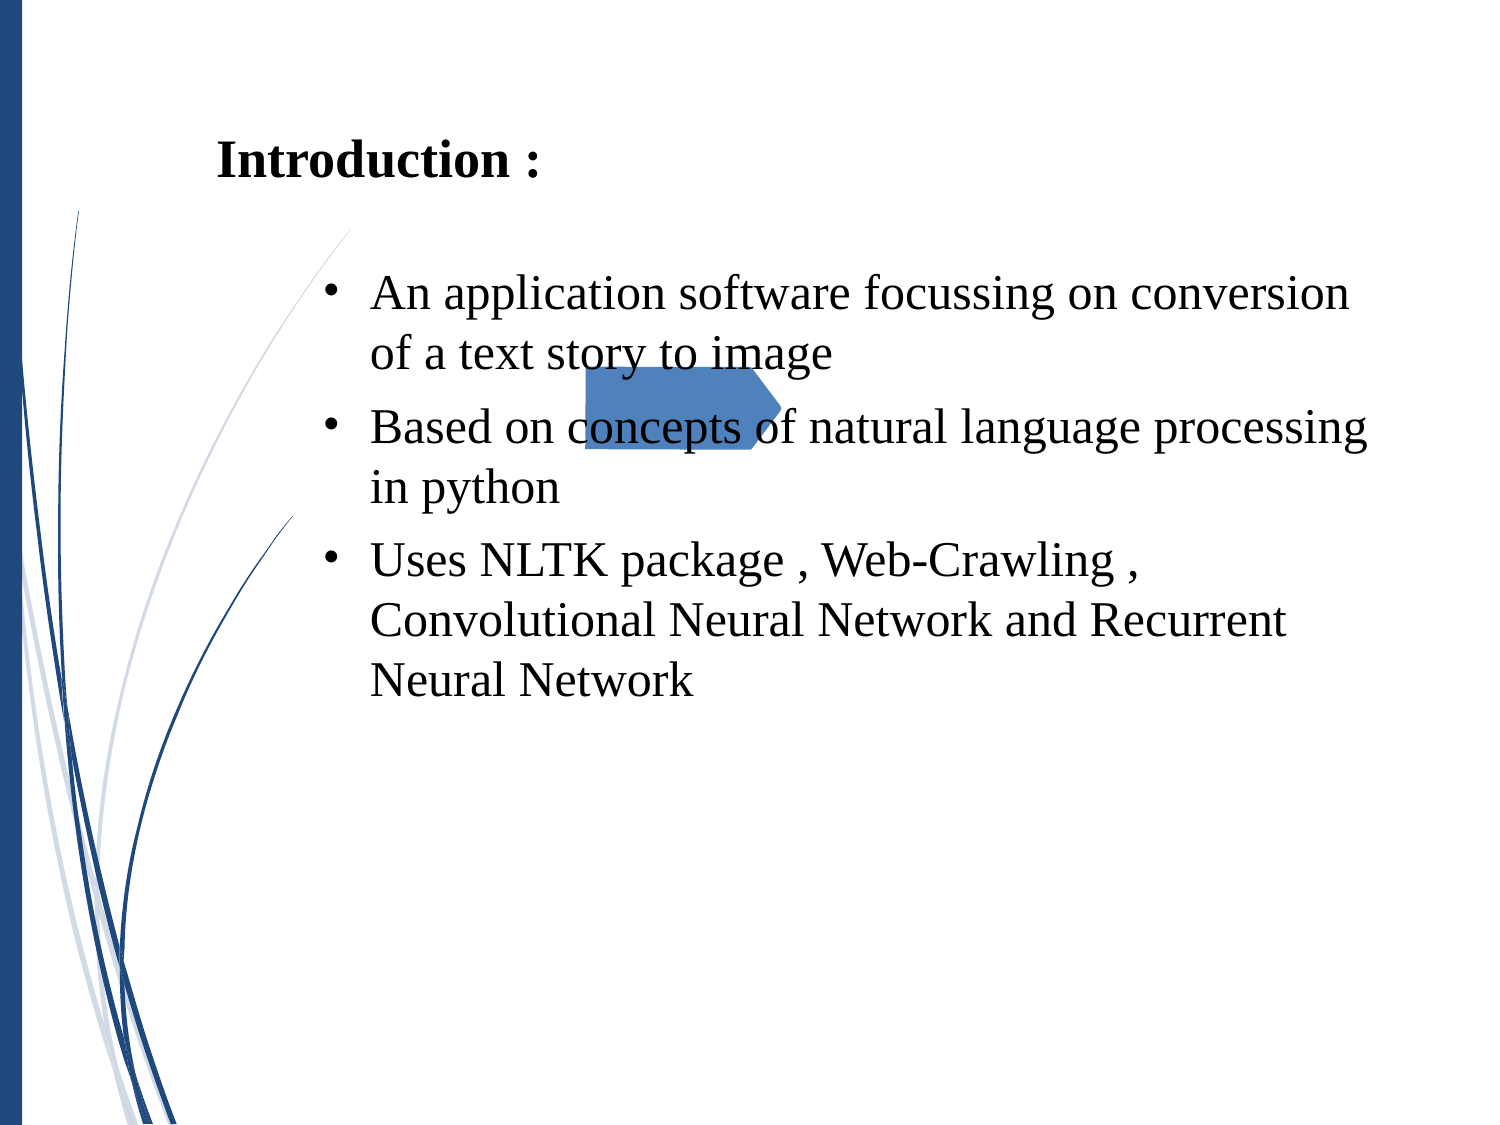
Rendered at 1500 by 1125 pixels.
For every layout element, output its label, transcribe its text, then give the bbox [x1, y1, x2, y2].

text_box Introduction : [201, 51, 1298, 262]
text_box An application software focussing on conversion of a text story to image Based on concepts of natural language processing in python Uses NLTK package , Web-Crawling , Convolutional Neural Network and Recurrent Neural Network [299, 252, 1396, 873]
